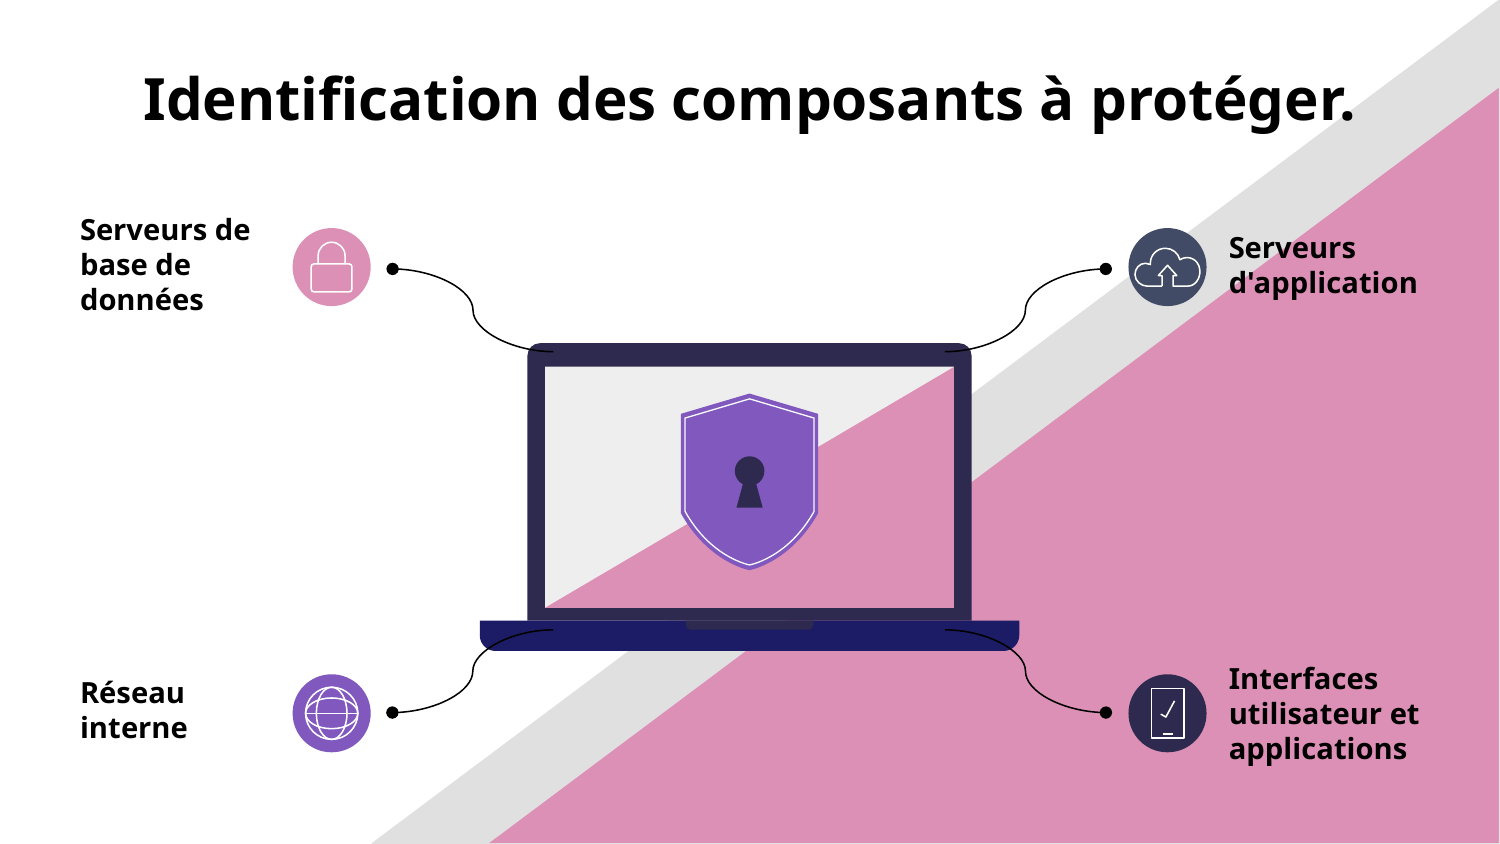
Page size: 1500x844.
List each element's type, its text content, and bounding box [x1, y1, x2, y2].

text_box Réseau interne [80, 629, 293, 788]
text_box [293, 674, 371, 753]
title Identification des composants à protéger. [58, 46, 1442, 141]
text_box [372, 0, 1500, 844]
text_box Serveurs d'application [1228, 184, 1442, 344]
text_box [293, 228, 371, 307]
text_box Serveurs de base de données [80, 184, 293, 344]
text_box Interfaces utilisateur et applications [1228, 633, 1442, 793]
